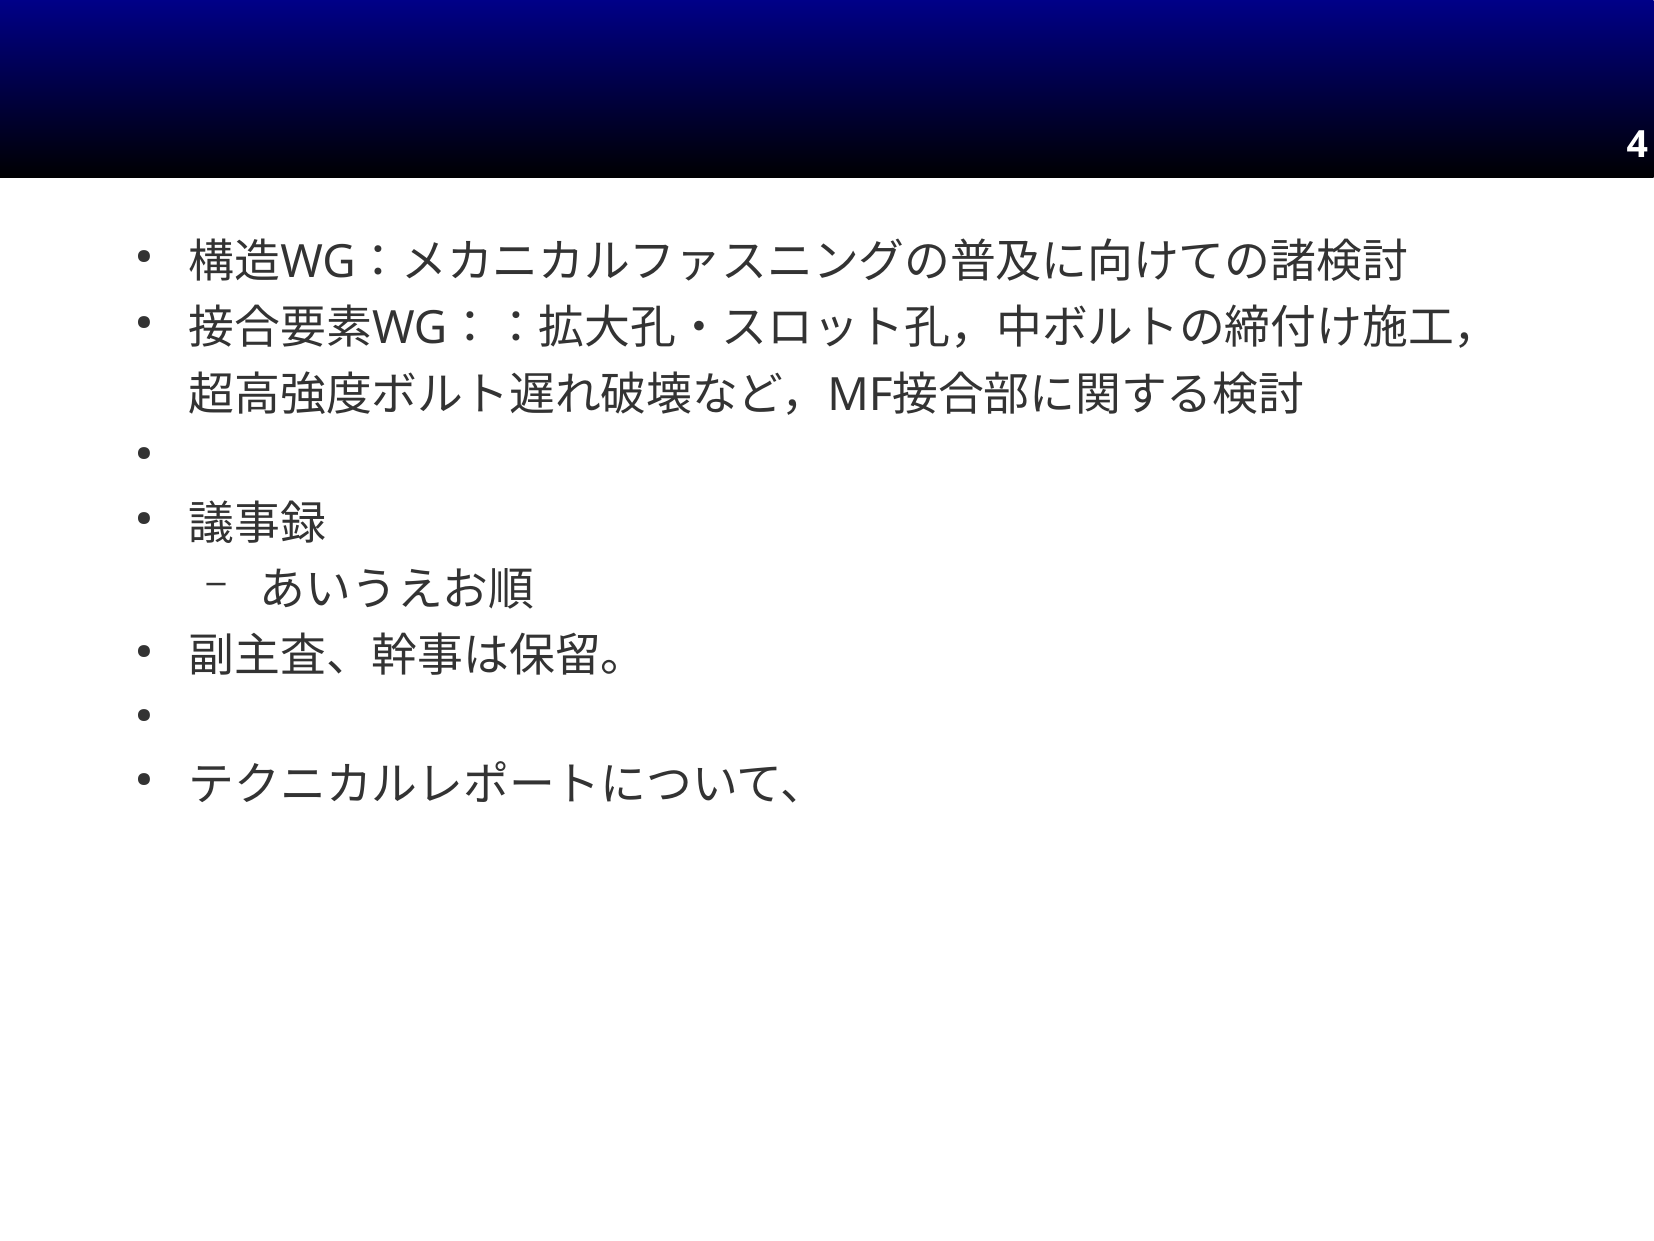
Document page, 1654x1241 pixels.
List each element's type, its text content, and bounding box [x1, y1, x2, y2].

list 構造WG：メカニカルファスニングの普及に向けての諸検討 接合要素WG：：拡大孔・スロット孔，中ボルトの締付け施工，超高強度ボルト遅れ破壊など，MF接合部に関する検討 議事録 あいうえお順 副主査、幹事は保留。 テクニカルレポートについて、 [118, 224, 1536, 1074]
